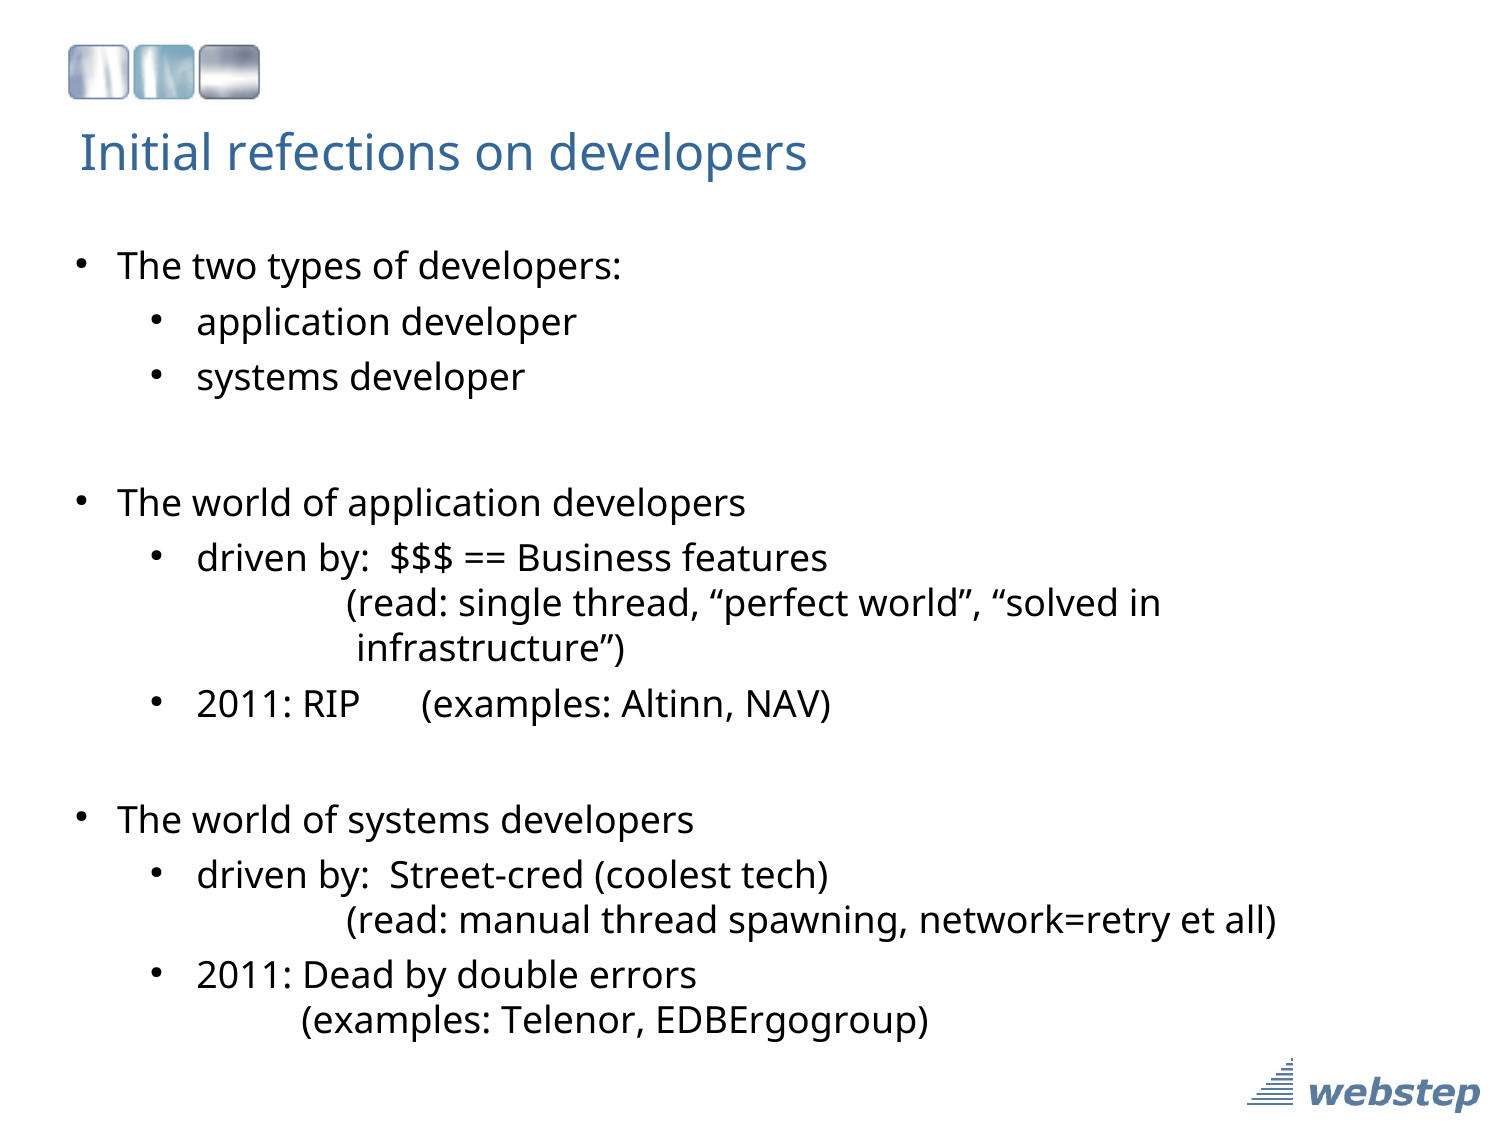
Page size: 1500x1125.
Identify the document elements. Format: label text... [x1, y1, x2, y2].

title Initial refections on developers [72, 73, 1423, 228]
picture [1234, 1047, 1495, 1118]
subtitle The two types of developers: application developer systems developer The world of application developers driven by: $$$ == Business features (read: single thread, “perfect world”, “solved in infrastructure”) 2011: RIP (examples: Altinn, NAV) The world of systems developers driven by: Street-cred (coolest tech) (read: manual thread spawning, network=retry et all) 2011: Dead by double errors (examples: Telenor, EDBErgogroup) [74, 242, 1423, 1112]
picture [64, 42, 266, 104]
